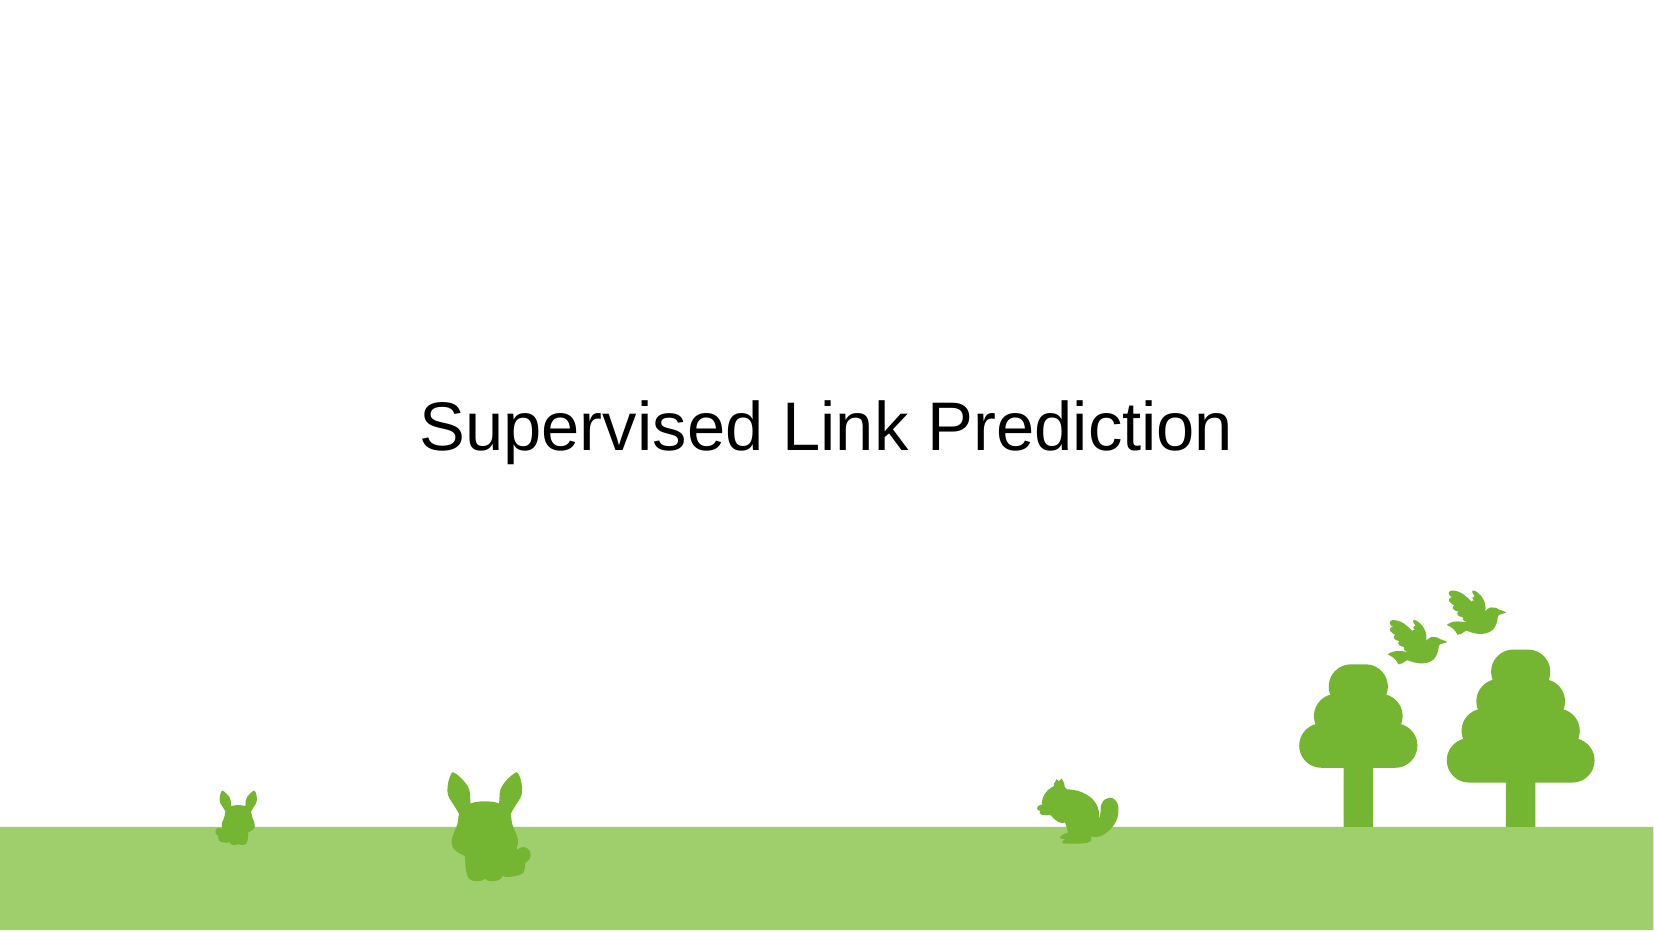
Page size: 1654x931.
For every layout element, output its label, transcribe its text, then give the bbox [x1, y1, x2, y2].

title Supervised Link Prediction [88, 352, 1565, 501]
